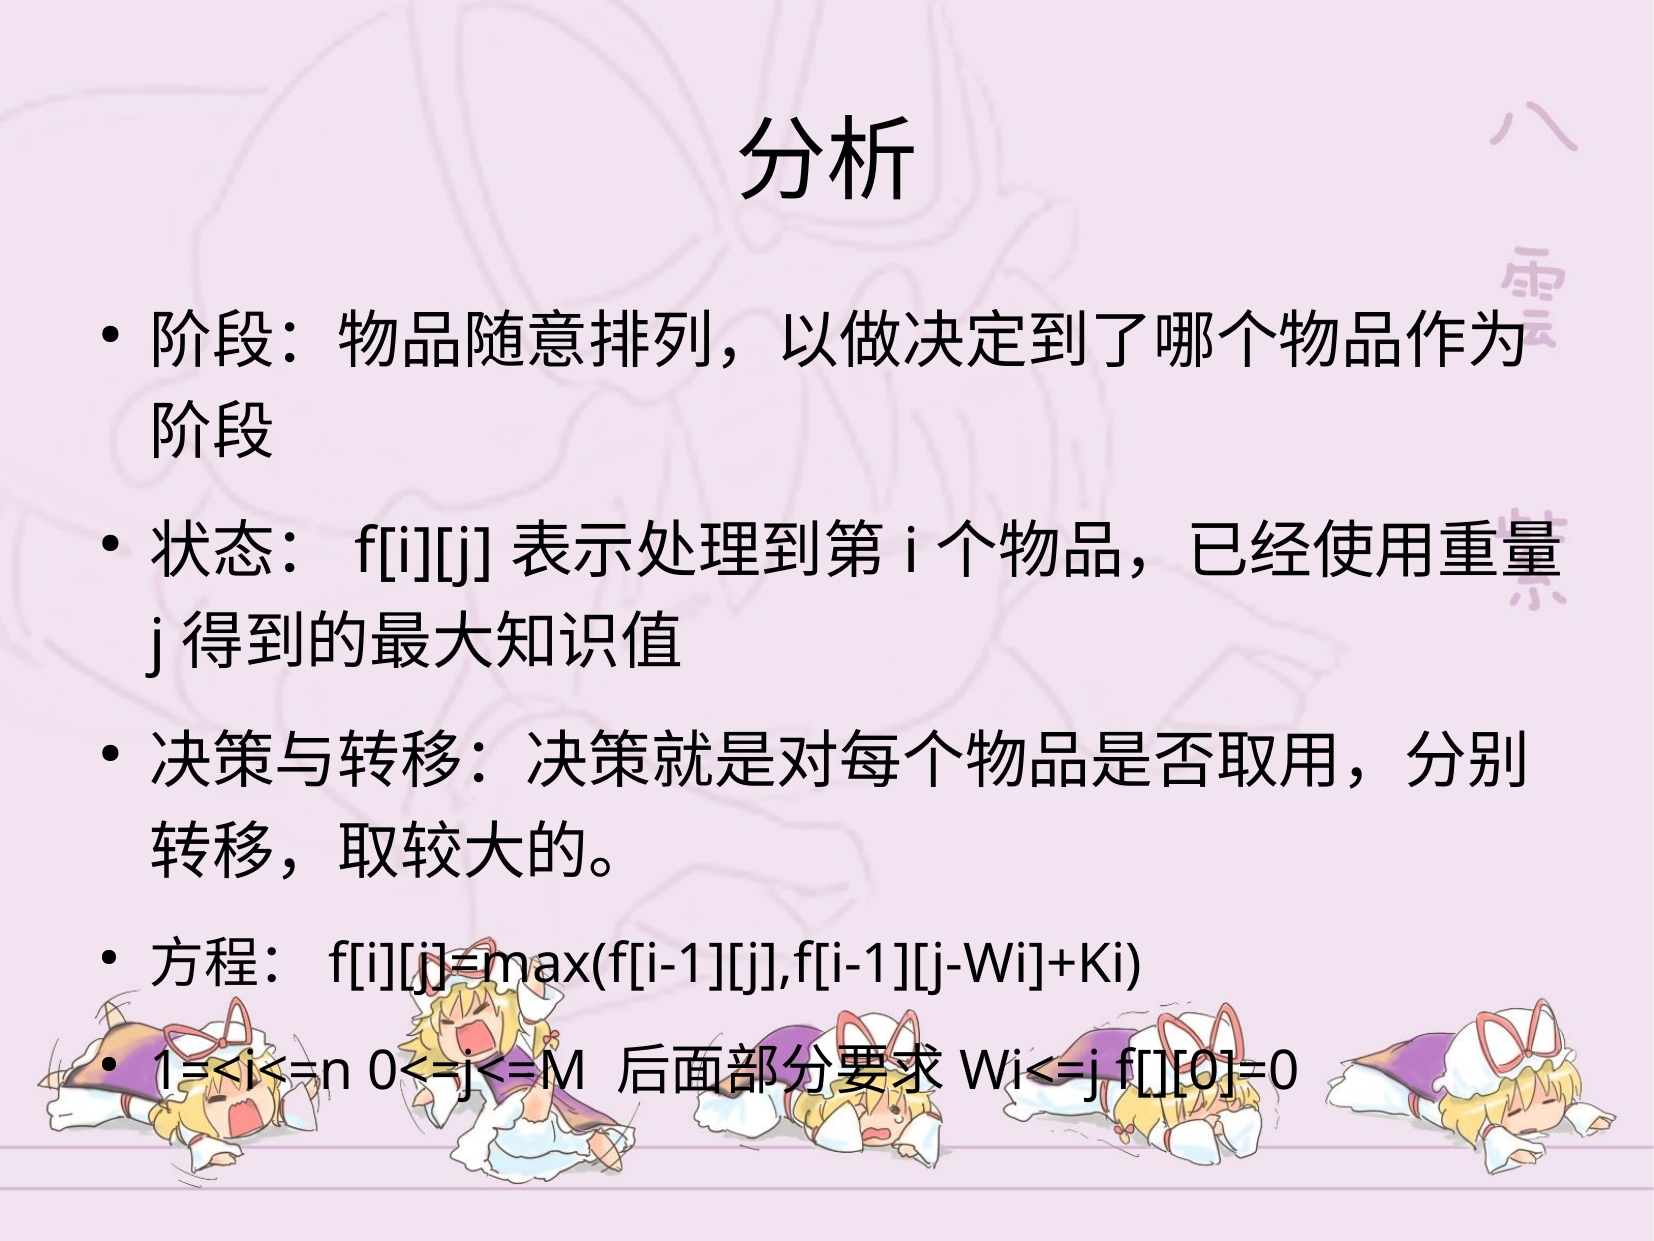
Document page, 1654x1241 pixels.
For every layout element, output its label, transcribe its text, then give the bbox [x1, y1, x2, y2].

picture [0, 0, 1654, 1241]
title 分析 [82, 49, 1571, 257]
list 阶段：物品随意排列，以做决定到了哪个物品作为阶段 状态：f[i][j]表示处理到第i个物品，已经使用重量j得到的最大知识值 决策与转移：决策就是对每个物品是否取用，分别转移，取较大的。 方程：f[i][j]=max(f[i-1][j],f[i-1][j-Wi]+Ki) 1=<i<=n 0<=j<=M 后面部分要求Wi<=j f[][0]=0 [82, 290, 1571, 1109]
